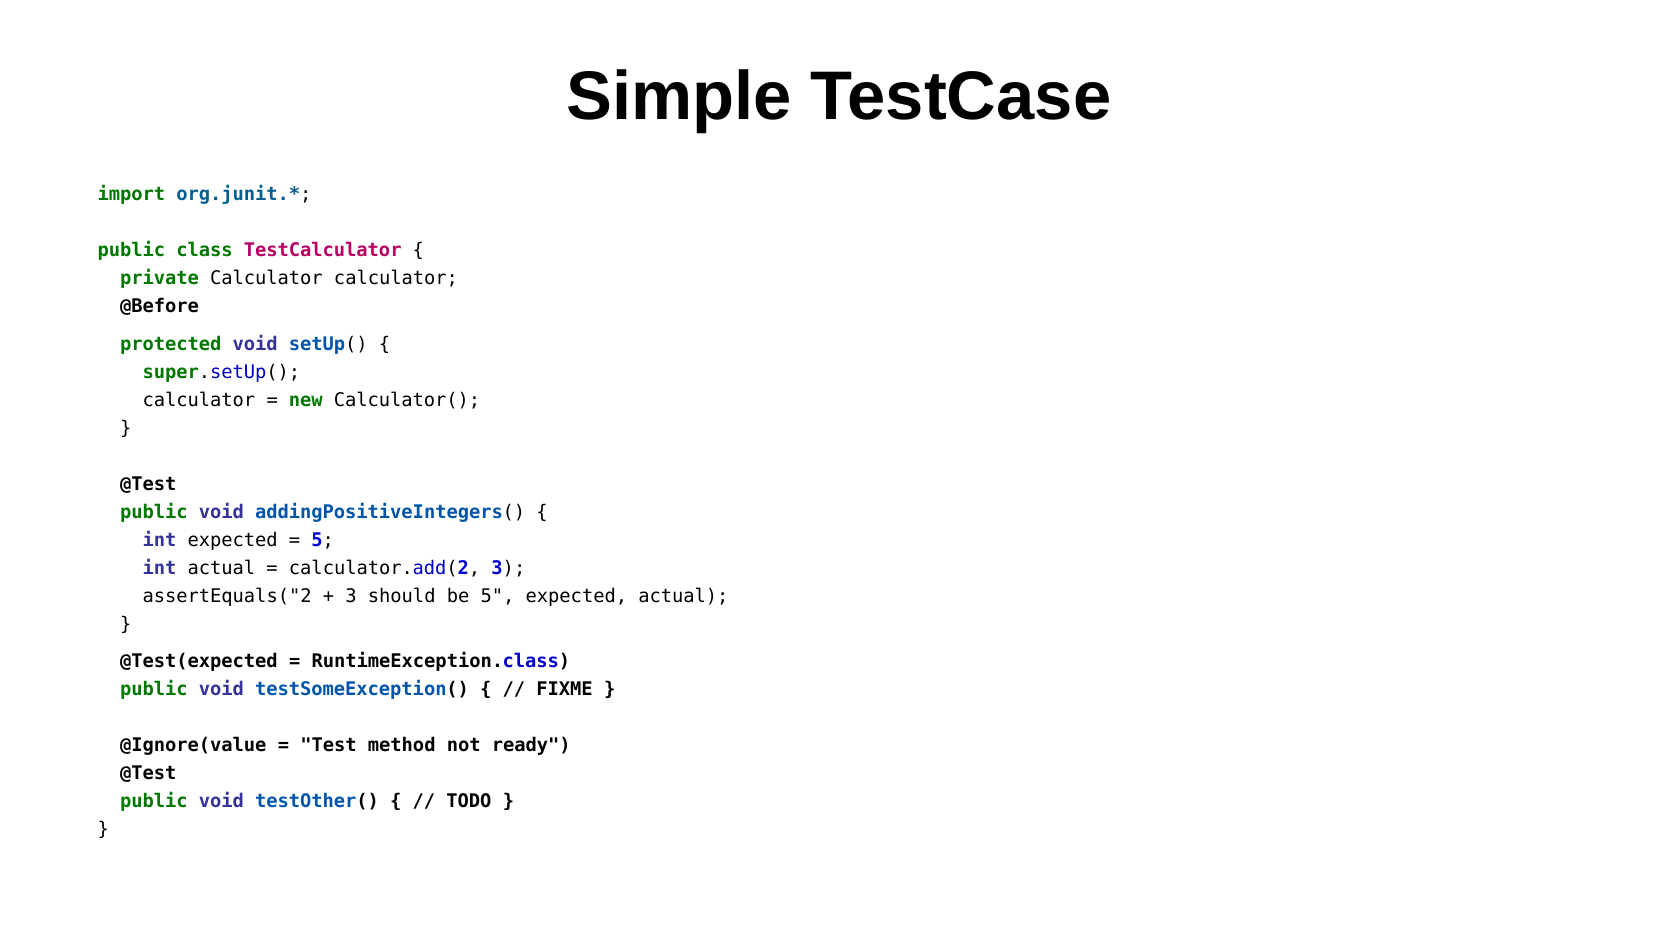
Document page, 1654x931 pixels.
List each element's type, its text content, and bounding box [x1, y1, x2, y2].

list import org.junit.*; public class TestCalculator { private Calculator calculator; @Before protected void setUp() { super.setUp(); calculator = new Calculator(); } @Test public void addingPositiveIntegers() { int expected = 5; int actual = calculator.add(2, 3); assertEquals("2 + 3 should be 5", expected, actual); } @Test(expected = RuntimeException.class) public void testSomeException() { // FIXME } @Ignore(value = "Test method not ready") @Test public void testOther() { // TODO } } [82, 168, 1538, 889]
title Simple TestCase [82, 37, 1571, 147]
